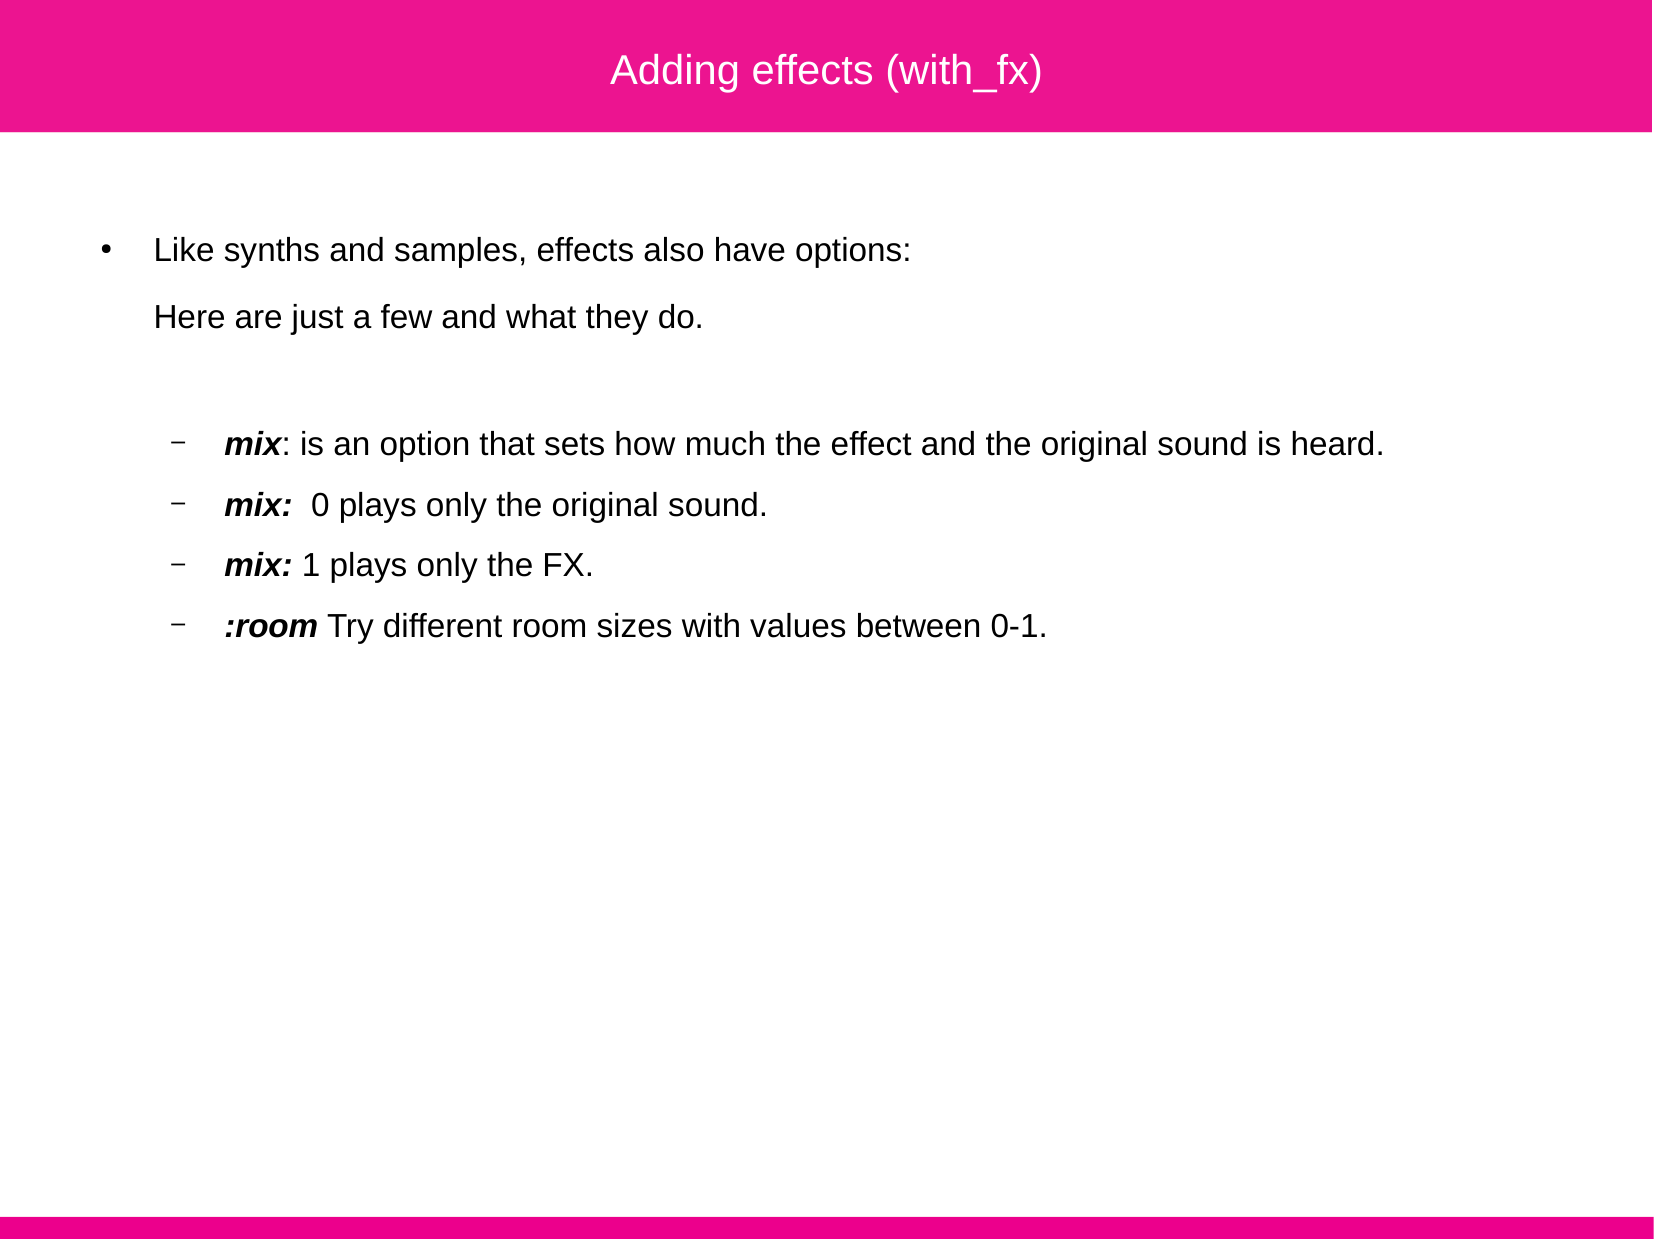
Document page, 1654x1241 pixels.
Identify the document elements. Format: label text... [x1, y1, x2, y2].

picture [0, 0, 1654, 1241]
title Adding effects (with_fx) [82, 46, 1571, 94]
list Like synths and samples, effects also have options: Here are just a few and what they do. mix: is an option that sets how much the effect and the original sound is heard. mix: 0 plays only the original sound. mix: 1 plays only the FX. :room Try different room sizes with values between 0-1. [82, 165, 1571, 1201]
